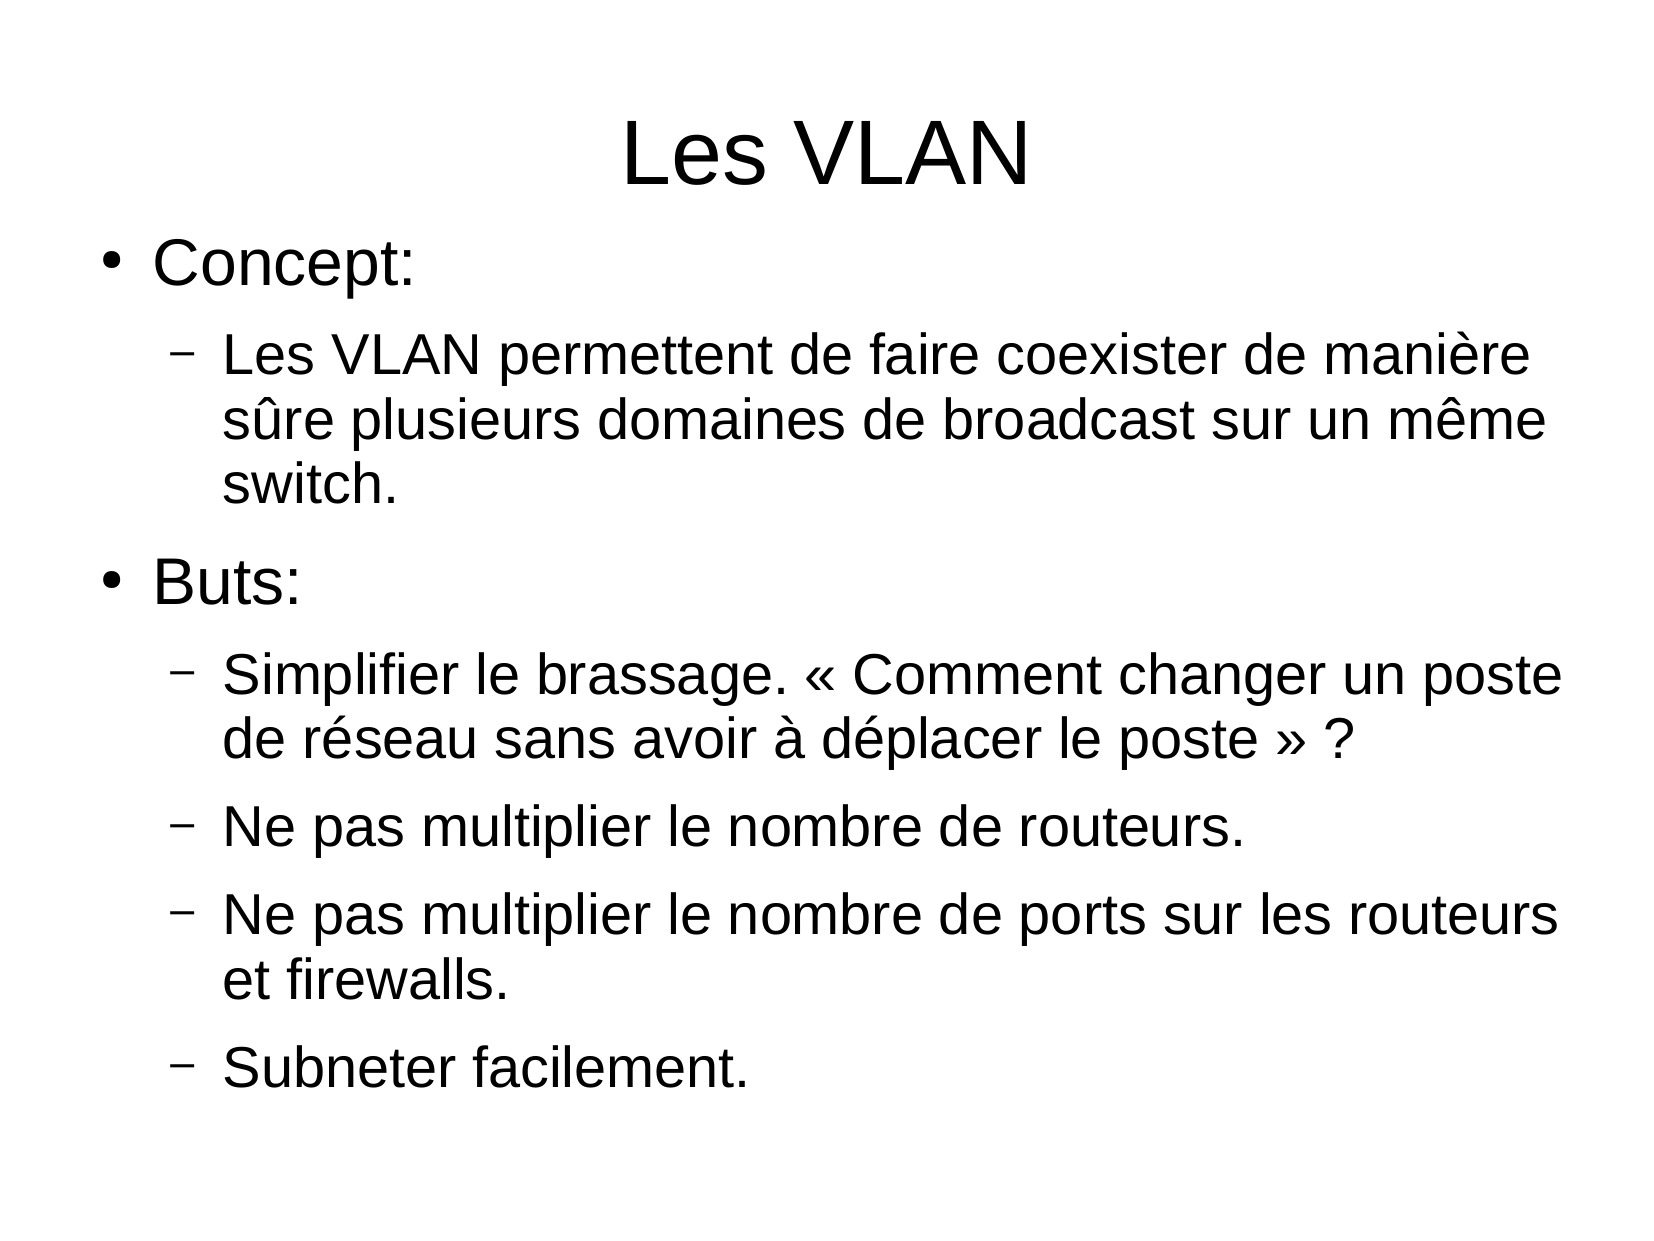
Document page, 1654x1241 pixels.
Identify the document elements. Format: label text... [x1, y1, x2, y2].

title Les VLAN [82, 49, 1571, 225]
list Concept: Les VLAN permettent de faire coexister de manière sûre plusieurs domaines de broadcast sur un même switch. Buts: Simplifier le brassage. « Comment changer un poste de réseau sans avoir à déplacer le poste » ? Ne pas multiplier le nombre de routeurs. Ne pas multiplier le nombre de ports sur les routeurs et firewalls. Subneter facilement. [82, 225, 1571, 1107]
